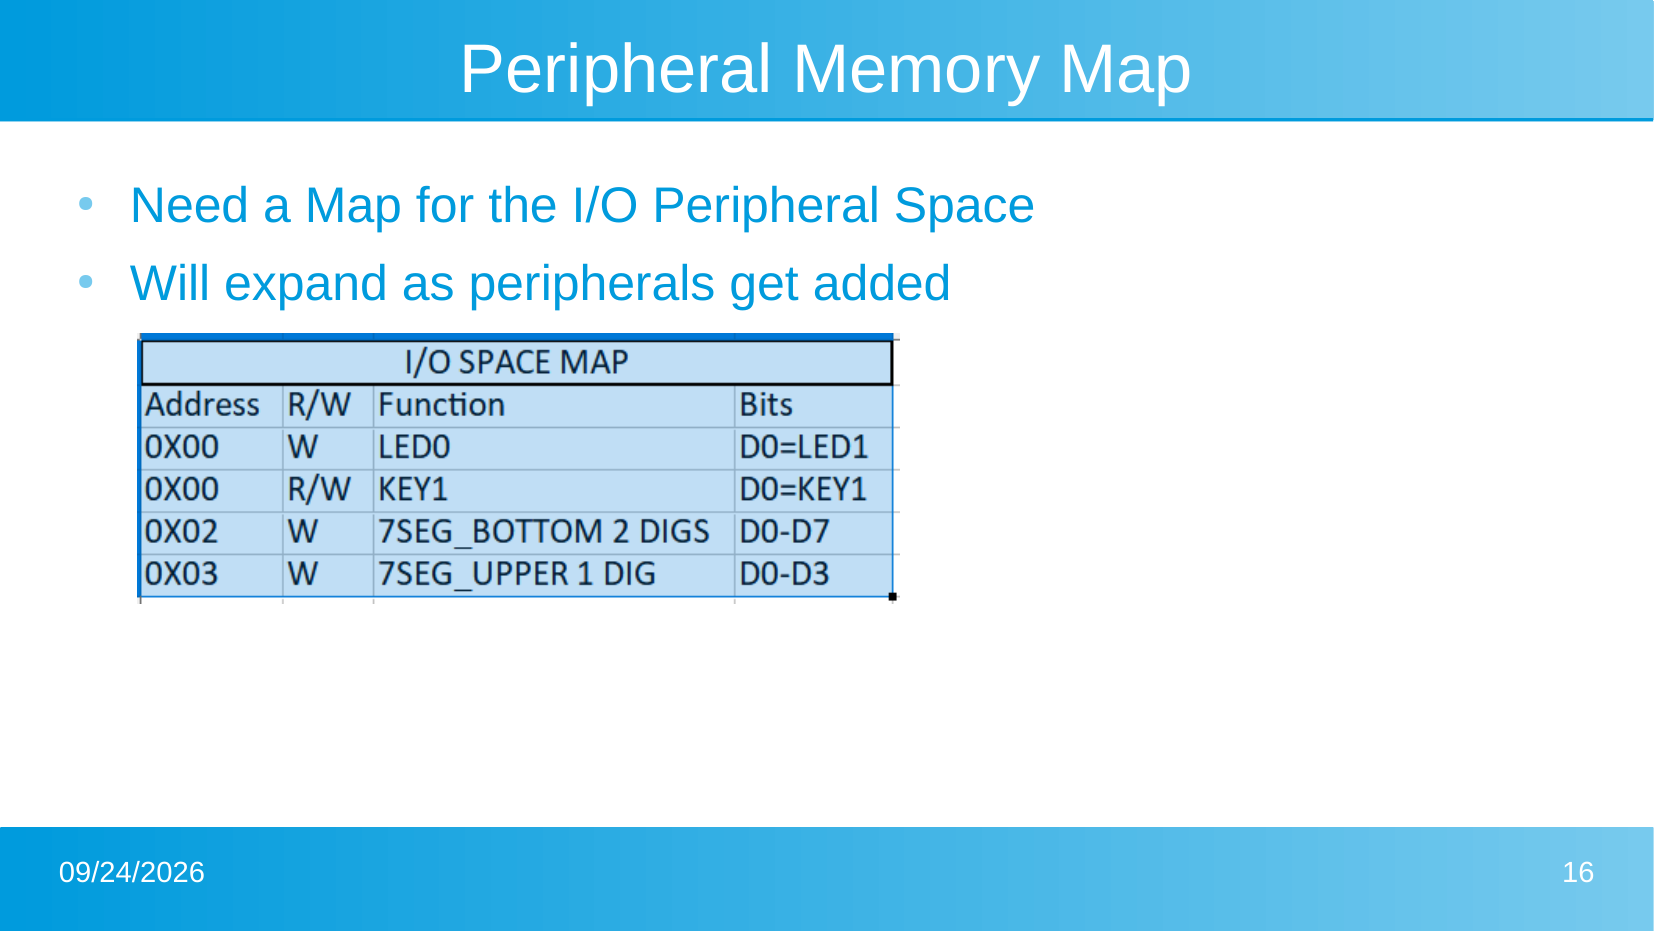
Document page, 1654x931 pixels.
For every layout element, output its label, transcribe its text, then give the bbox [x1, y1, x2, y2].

title Peripheral Memory Map [59, 29, 1595, 108]
list Need a Map for the I/O Peripheral Space Will expand as peripherals get added [59, 177, 1595, 768]
picture [137, 333, 901, 604]
